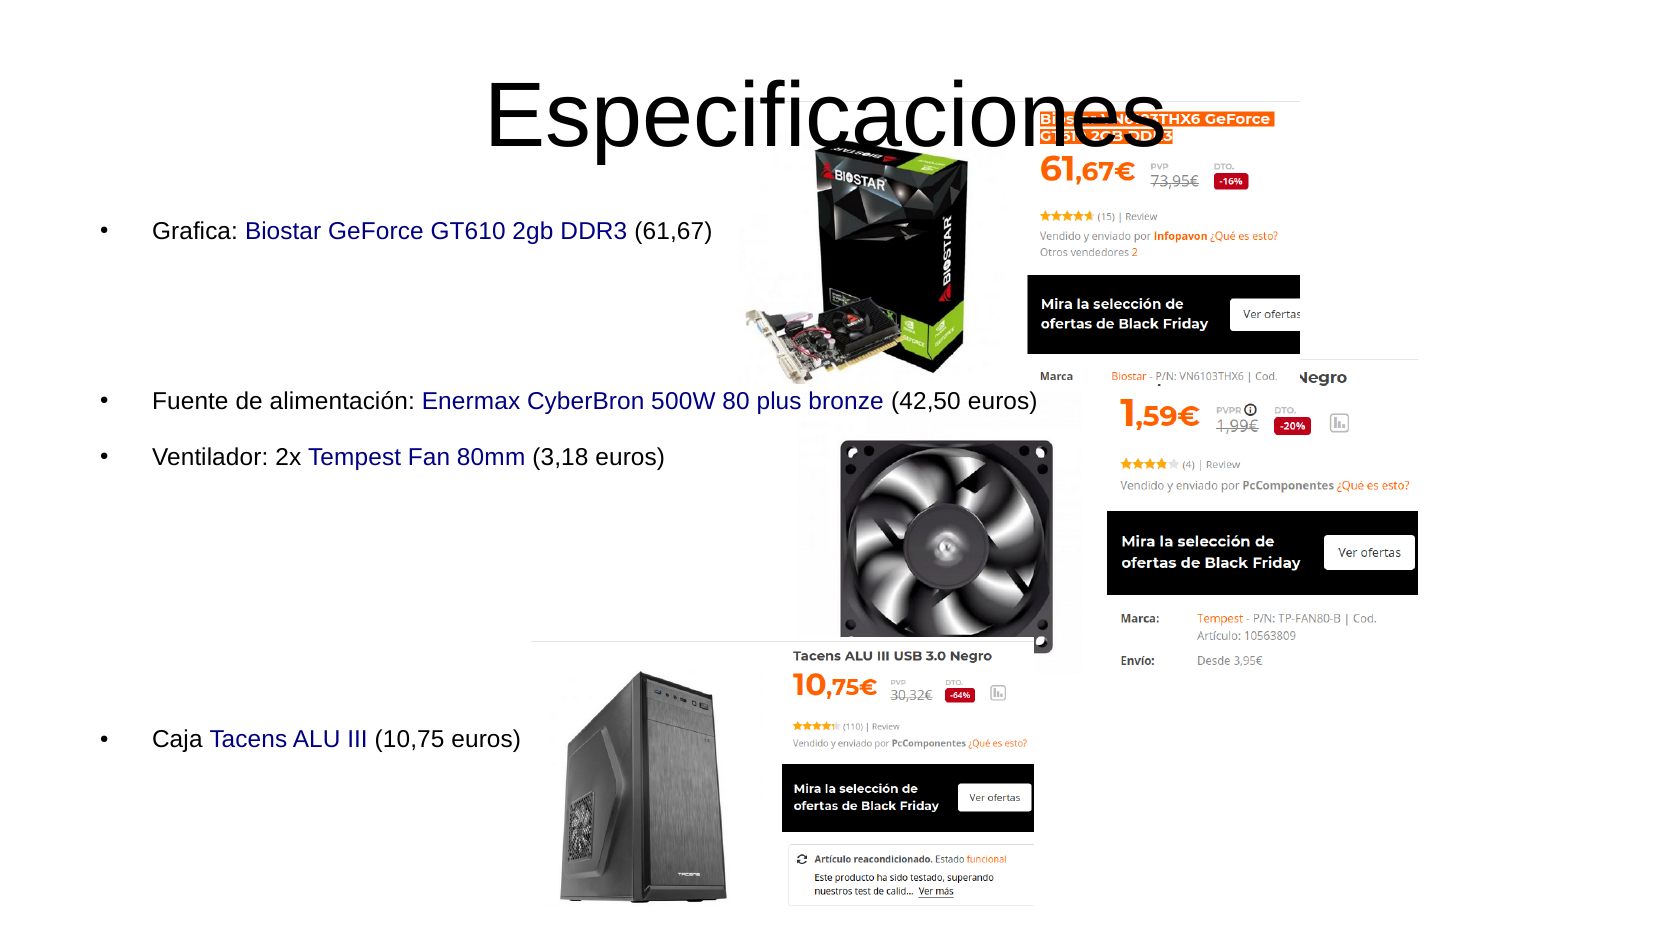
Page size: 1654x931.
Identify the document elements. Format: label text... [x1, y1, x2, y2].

title Especificaciones [82, 37, 1571, 193]
picture [531, 637, 1034, 916]
picture [738, 193, 1300, 217]
list Grafica: Biostar GeForce GT610 2gb DDR3 (61,67) Fuente de alimentación: Enermax CyberBron 500W 80 plus bronze (42,50 euros) Ventilador: 2x Tempest Fan 80mm (3,18 euros) Caja Tacens ALU III (10,75 euros) [82, 217, 1571, 758]
